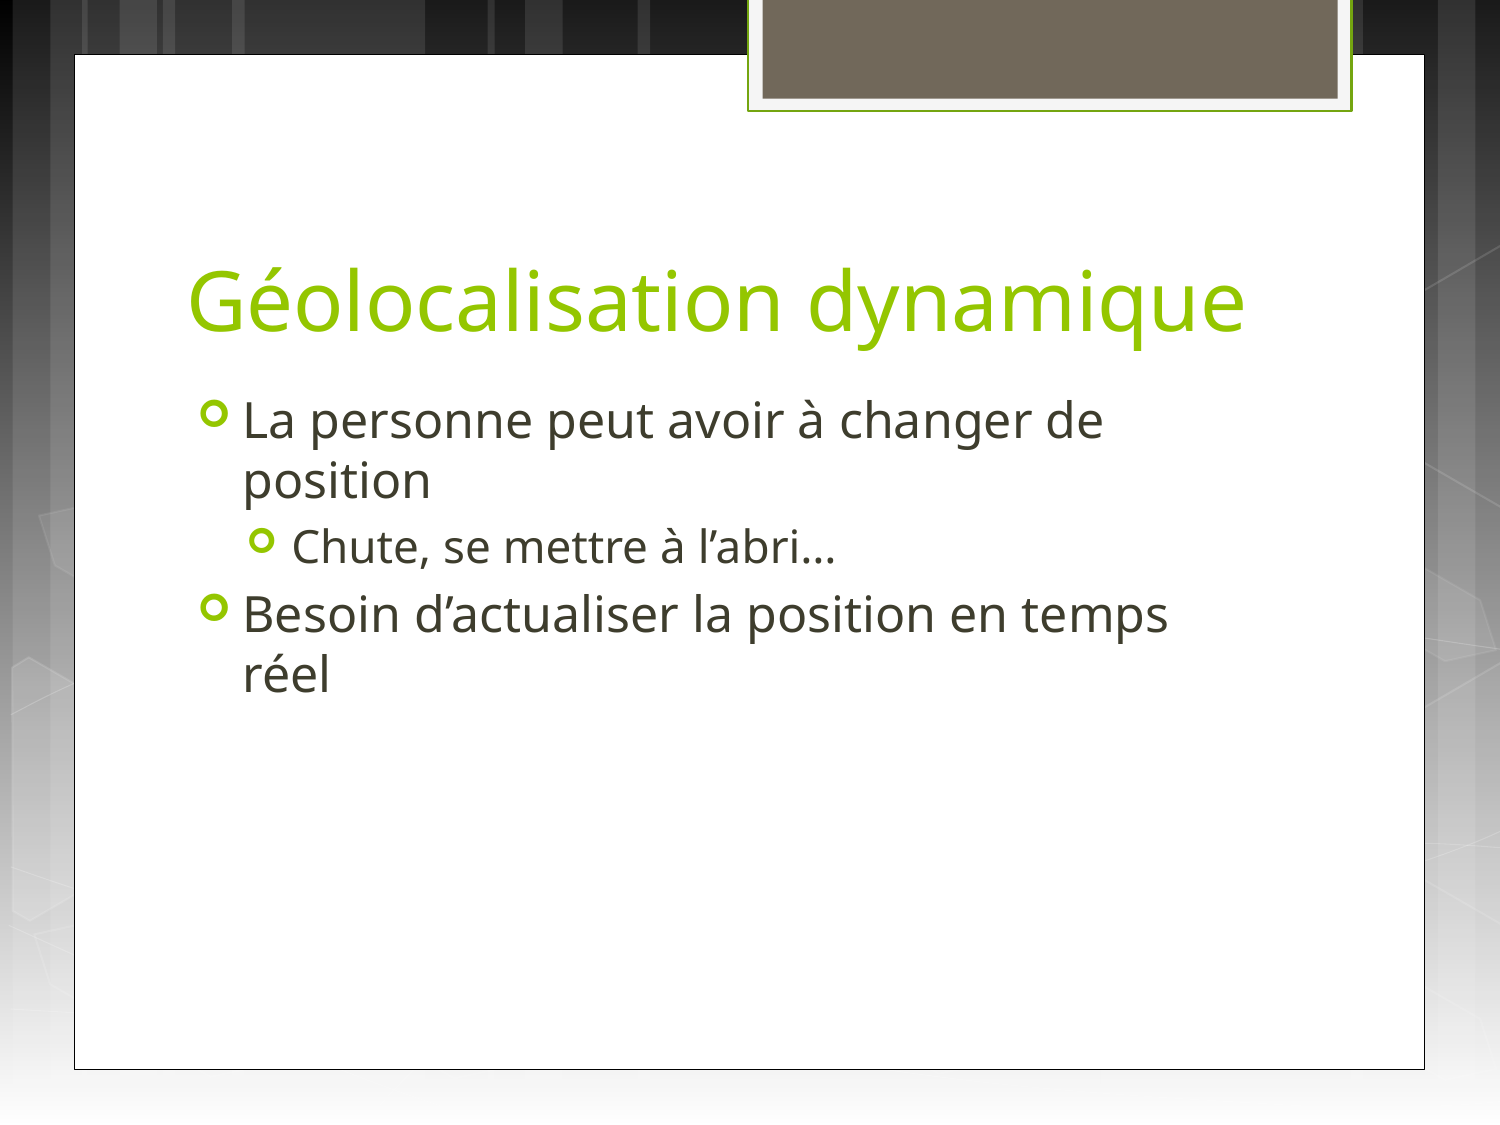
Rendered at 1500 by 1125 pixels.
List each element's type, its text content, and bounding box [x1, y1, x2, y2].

title Géolocalisation dynamique [171, 168, 1324, 357]
list La personne peut avoir à changer de position Chute, se mettre à l’abri… Besoin d’actualiser la position en temps réel [171, 381, 1283, 957]
